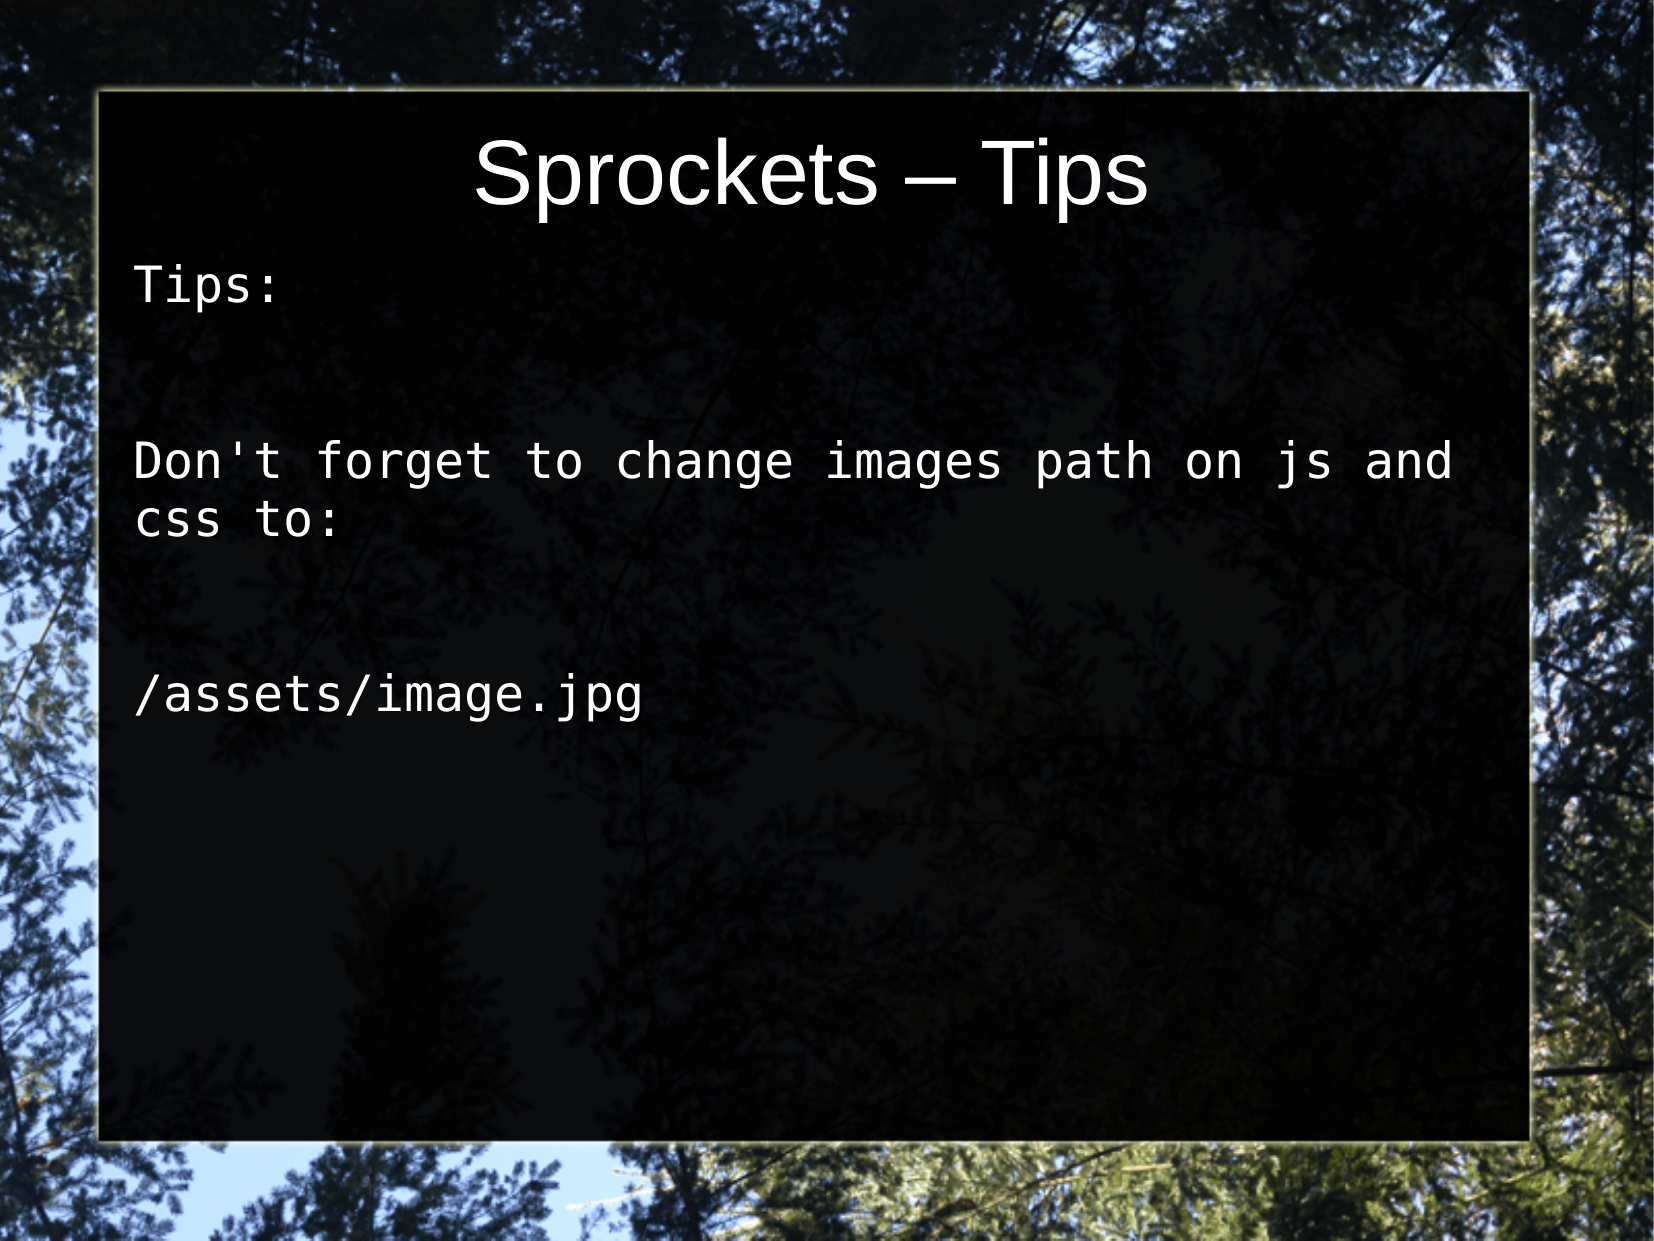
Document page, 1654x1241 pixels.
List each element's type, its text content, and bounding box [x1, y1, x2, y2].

list Tips: Don't forget to change images path on js and css to: /assets/image.jpg [134, 256, 1516, 1038]
title Sprockets – Tips [88, 88, 1536, 257]
picture [0, 0, 1654, 1241]
